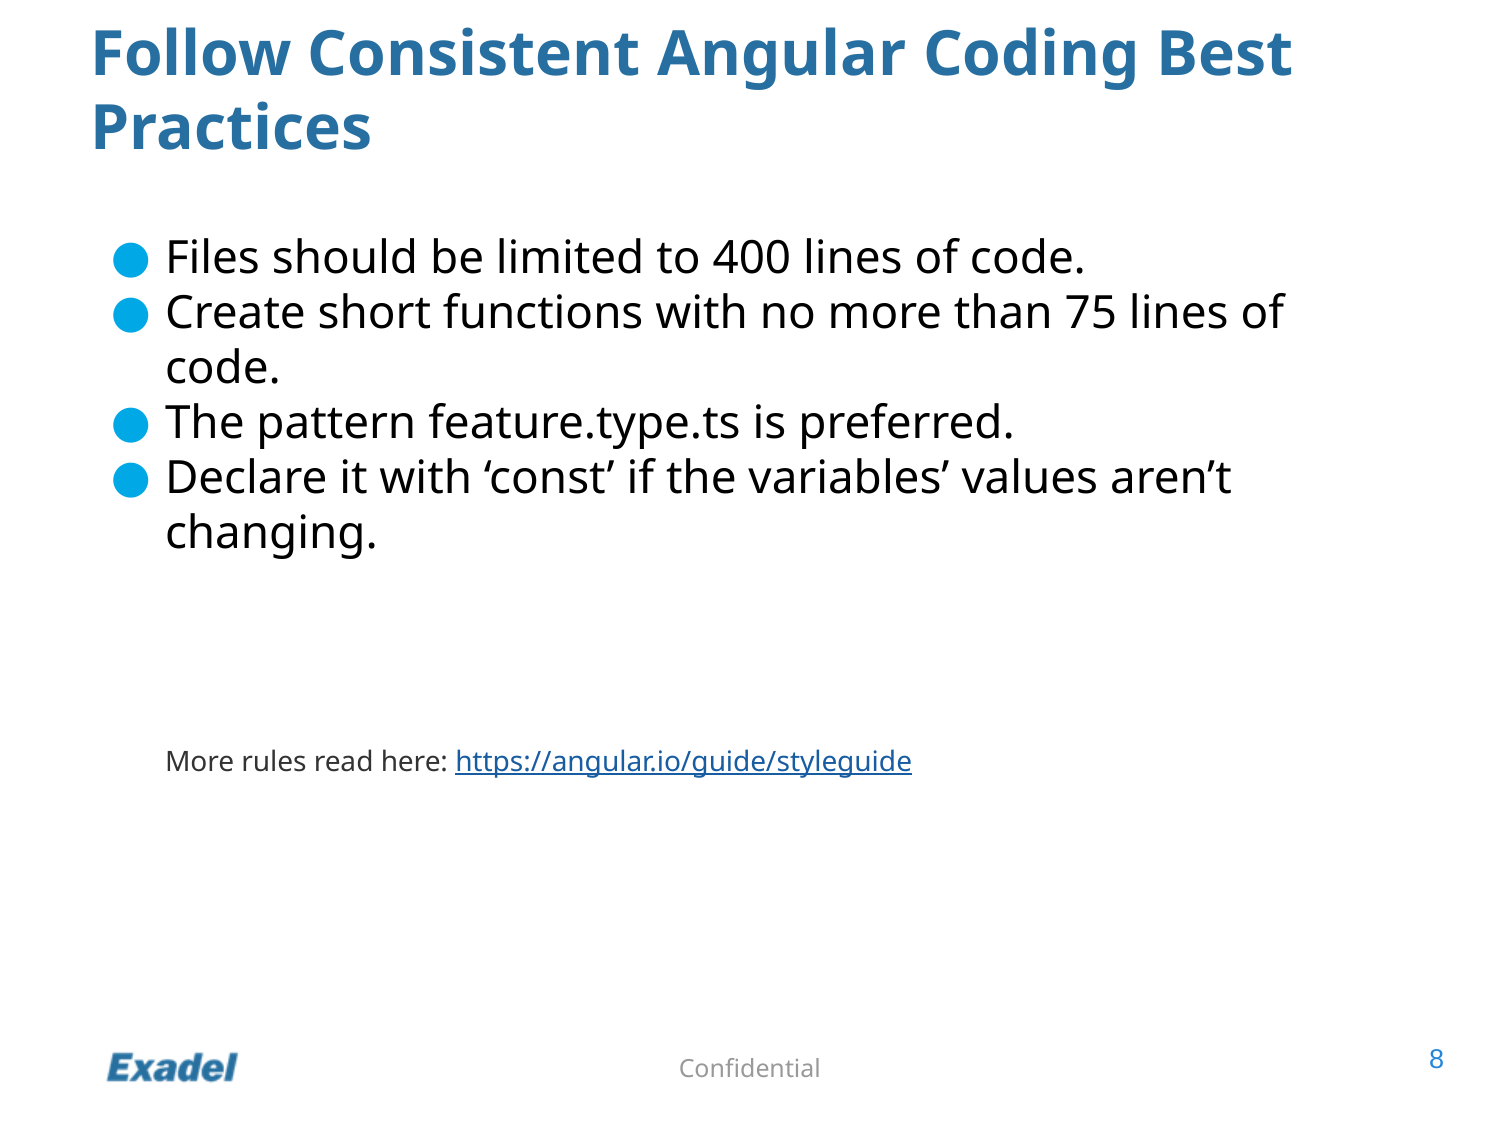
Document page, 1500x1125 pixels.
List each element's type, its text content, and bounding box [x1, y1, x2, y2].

list Files should be limited to 400 lines of code. Create short functions with no more than 75 lines of code. The pattern feature.type.ts is preferred. Declare it with ‘const’ if the variables’ values aren’t changing. More rules read here: https://angular.io/guide/styleguide [75, 212, 1425, 1028]
slide_number <number> [1369, 1014, 1460, 1101]
picture [75, 1039, 282, 1102]
title Follow Consistent Angular Coding Best Practices [75, 57, 1425, 178]
